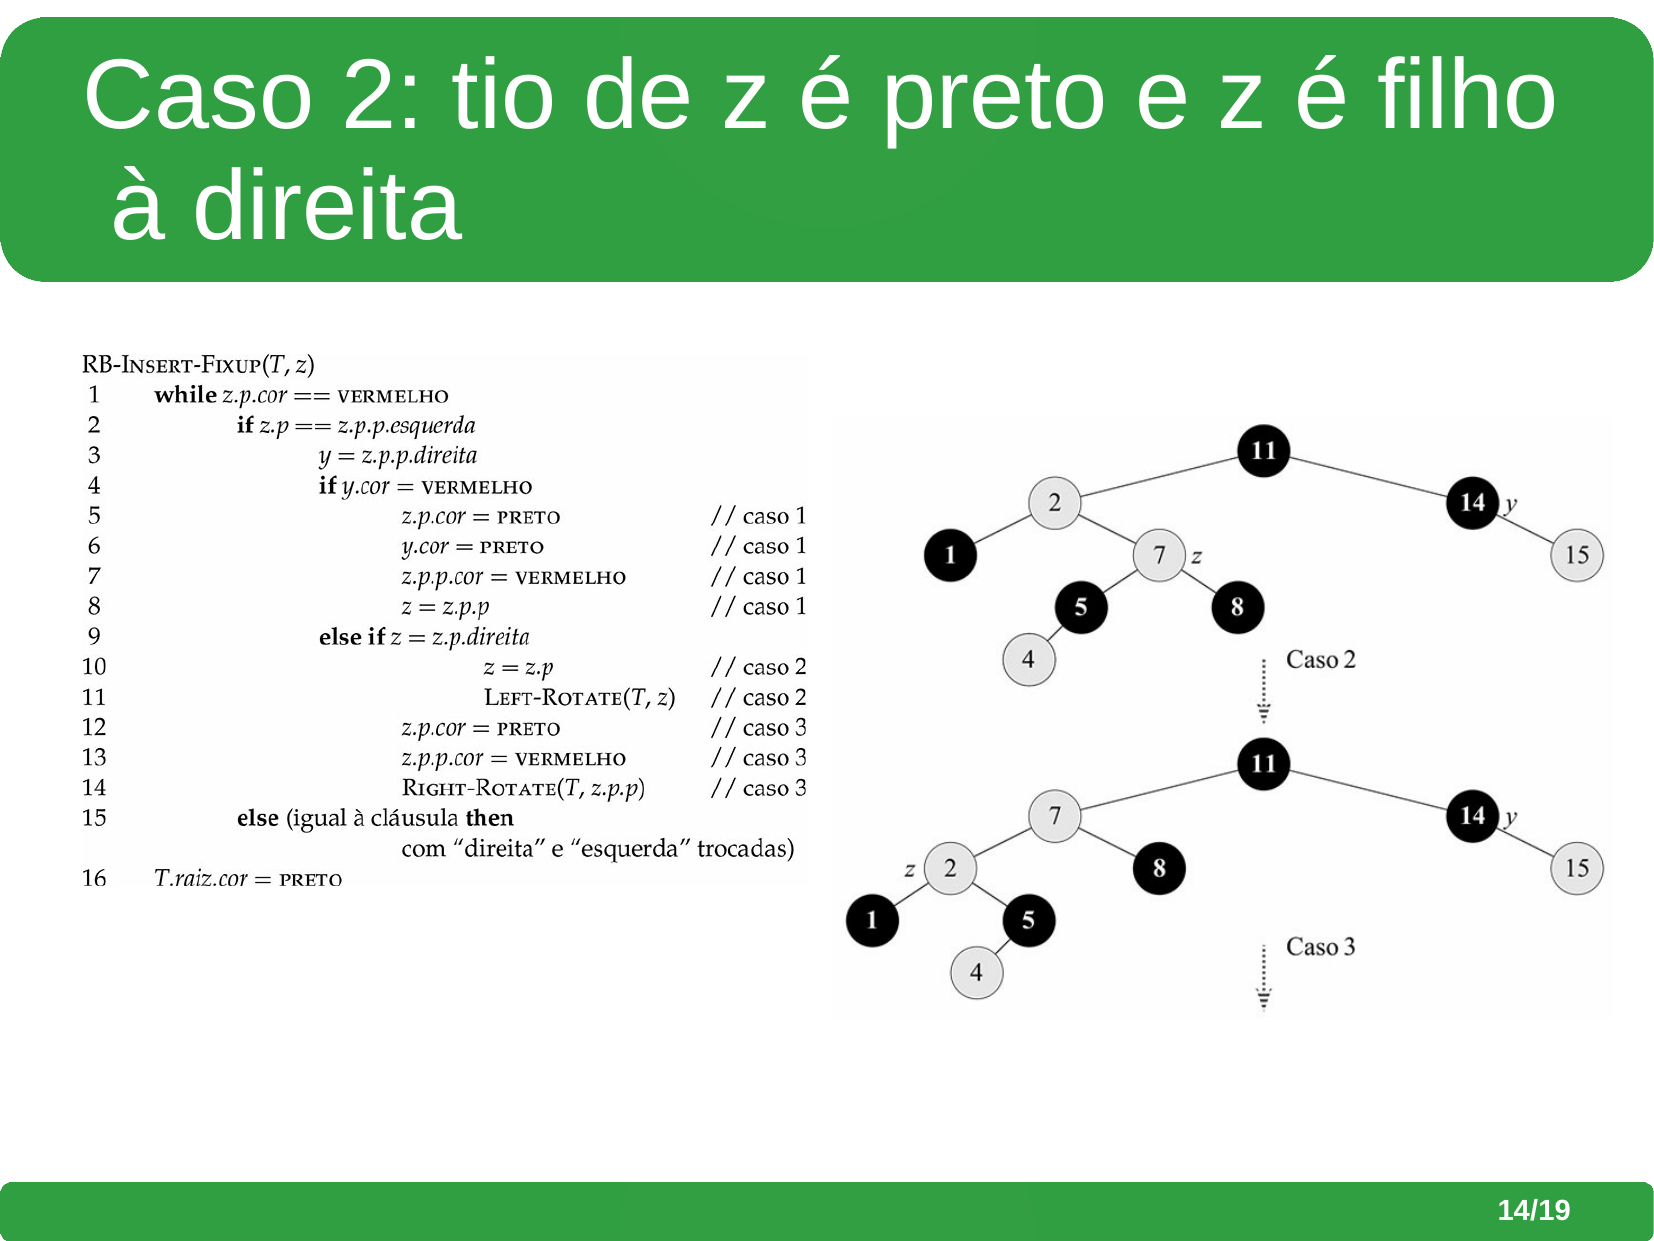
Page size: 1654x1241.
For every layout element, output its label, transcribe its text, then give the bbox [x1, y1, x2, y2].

picture [82, 354, 809, 886]
picture [832, 417, 1614, 1018]
title Caso 2: tio de z é preto e z é filho à direita [82, 38, 1571, 261]
